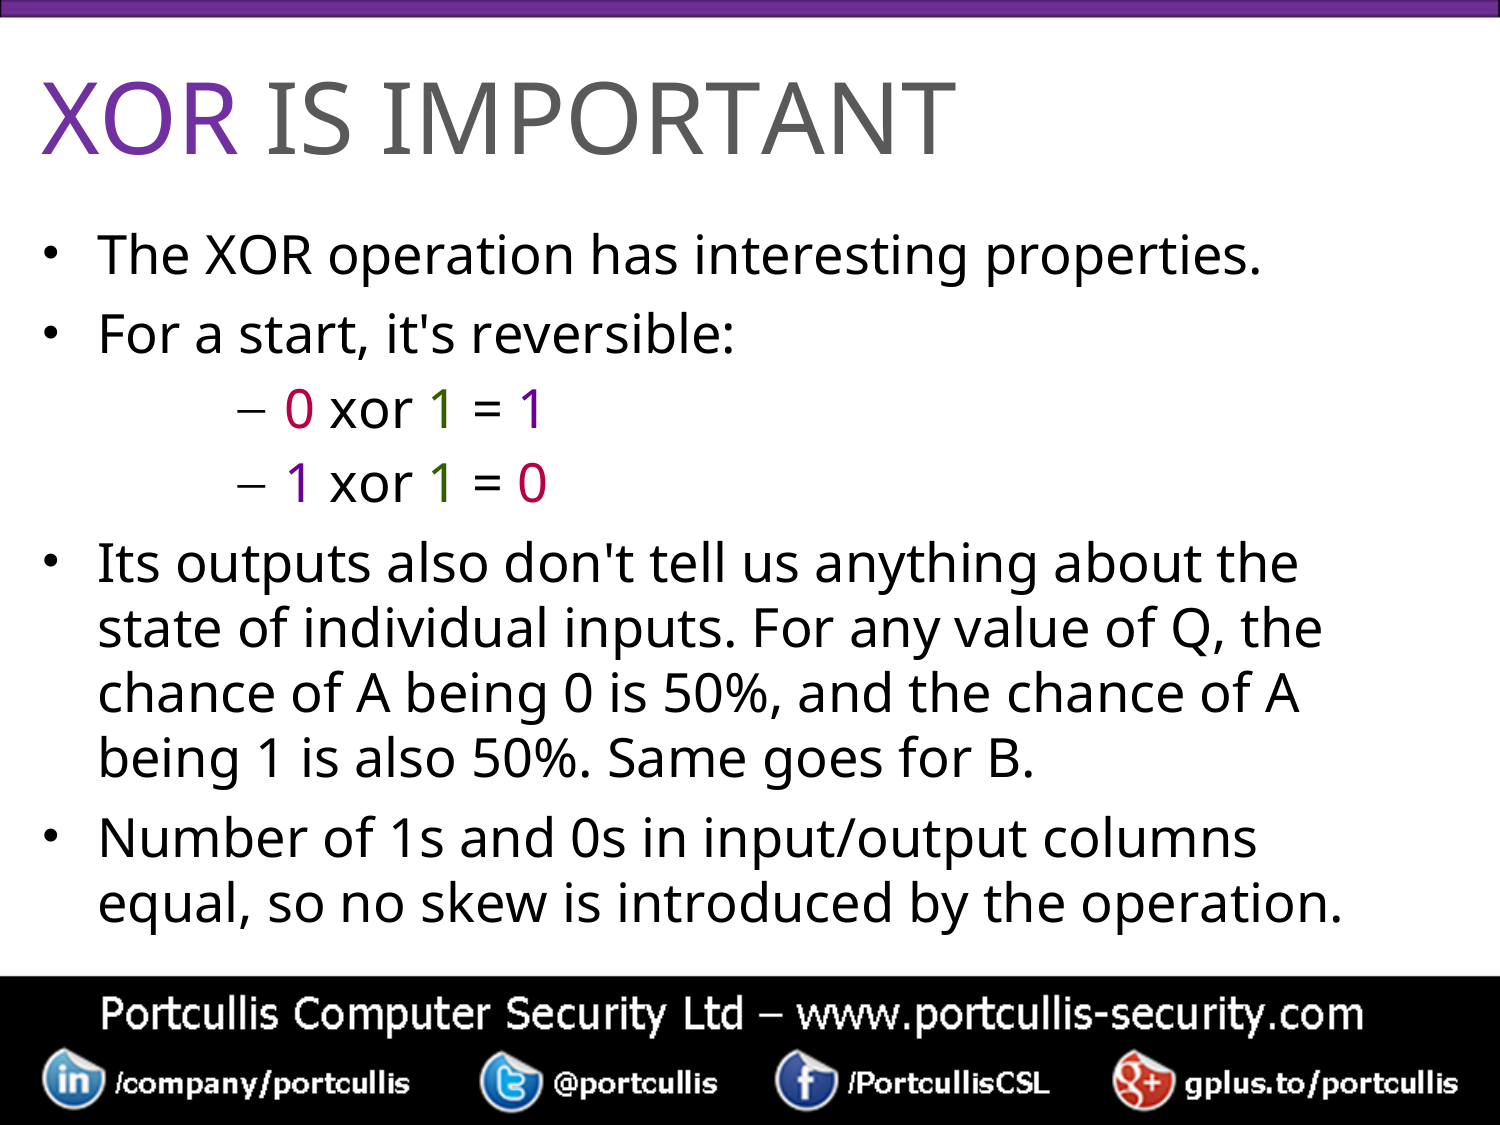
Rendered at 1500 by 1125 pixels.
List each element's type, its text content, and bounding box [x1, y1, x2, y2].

title XOR IS IMPORTANT [41, 42, 1434, 202]
list The XOR operation has interesting properties. For a start, it's reversible: 0 xor 1 = 1 1 xor 1 = 0 Its outputs also don't tell us anything about the state of individual inputs. For any value of Q, the chance of A being 0 is 50%, and the chance of A being 1 is also 50%. Same goes for B. Number of 1s and 0s in input/output columns equal, so no skew is introduced by the operation. [41, 219, 1428, 965]
picture [0, 0, 1500, 1125]
